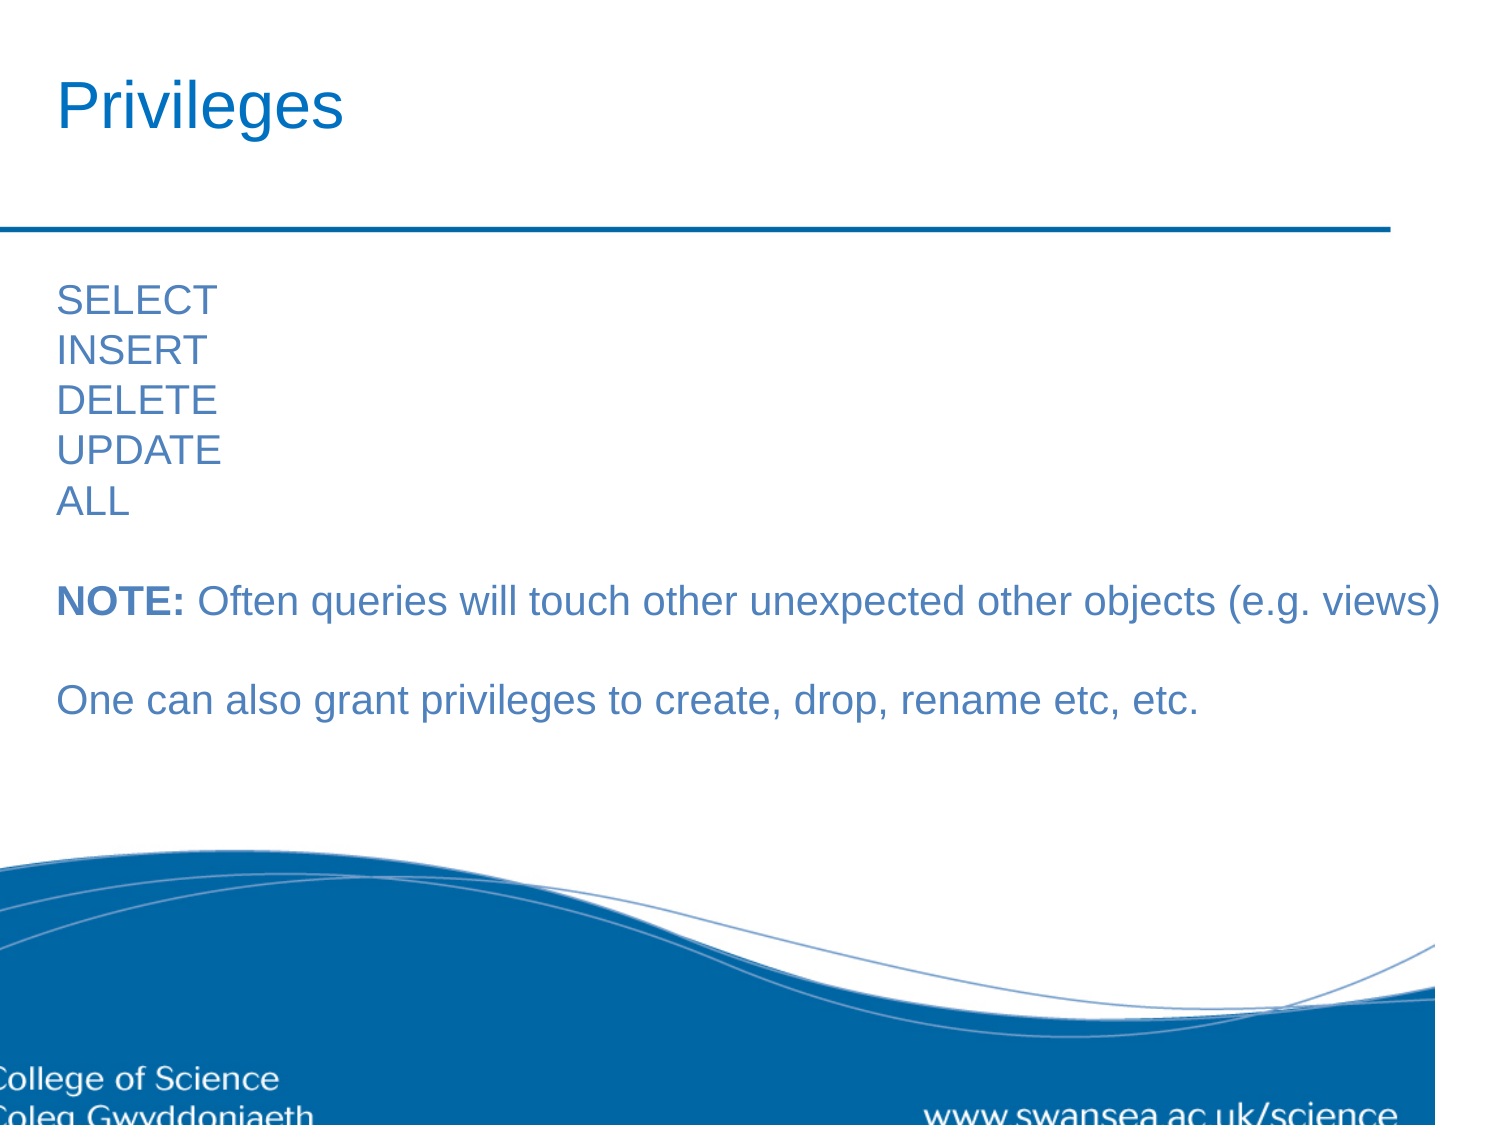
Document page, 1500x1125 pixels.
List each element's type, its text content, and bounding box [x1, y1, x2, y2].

picture [0, 42, 1435, 1125]
text_box SELECT INSERT DELETE UPDATE ALL NOTE: Often queries will touch other unexpected other objects (e.g. views) One can also grant privileges to create, drop, rename etc, etc. [41, 265, 1471, 731]
text_box Privileges [41, 54, 1164, 150]
